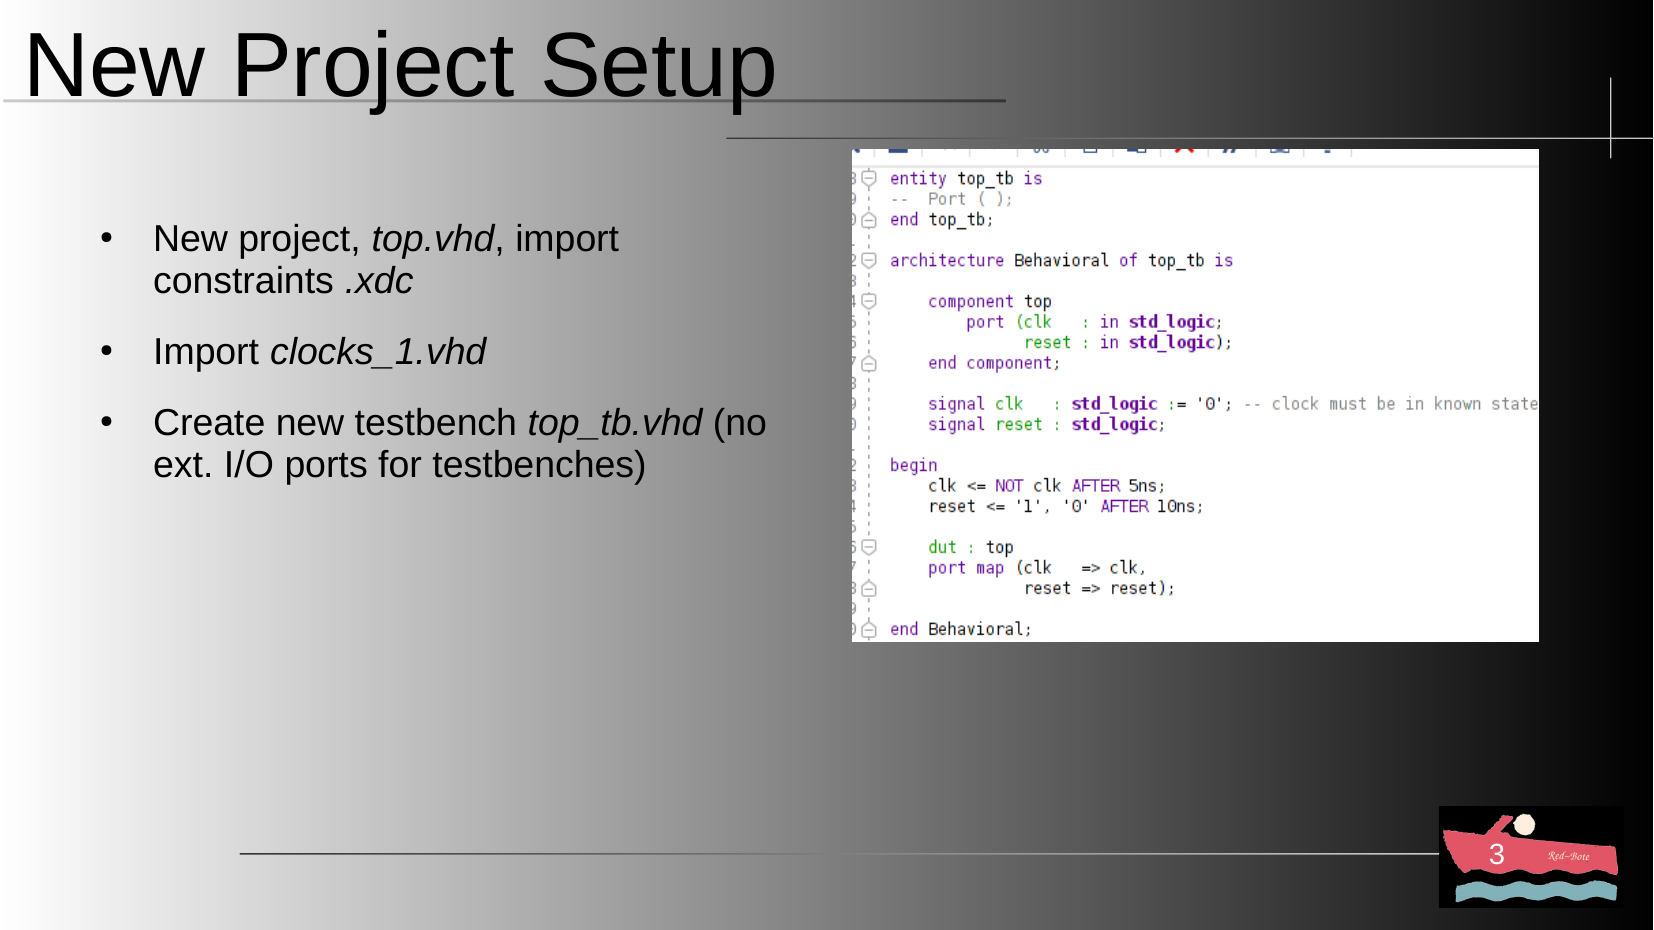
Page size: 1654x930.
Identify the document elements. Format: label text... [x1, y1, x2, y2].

title New Project Setup [23, 11, 1588, 118]
picture [852, 149, 1539, 642]
picture [1439, 806, 1624, 908]
list New project, top.vhd, import constraints .xdc Import clocks_1.vhd Create new testbench top_tb.vhd (no ext. I/O ports for testbenches) [82, 217, 809, 600]
